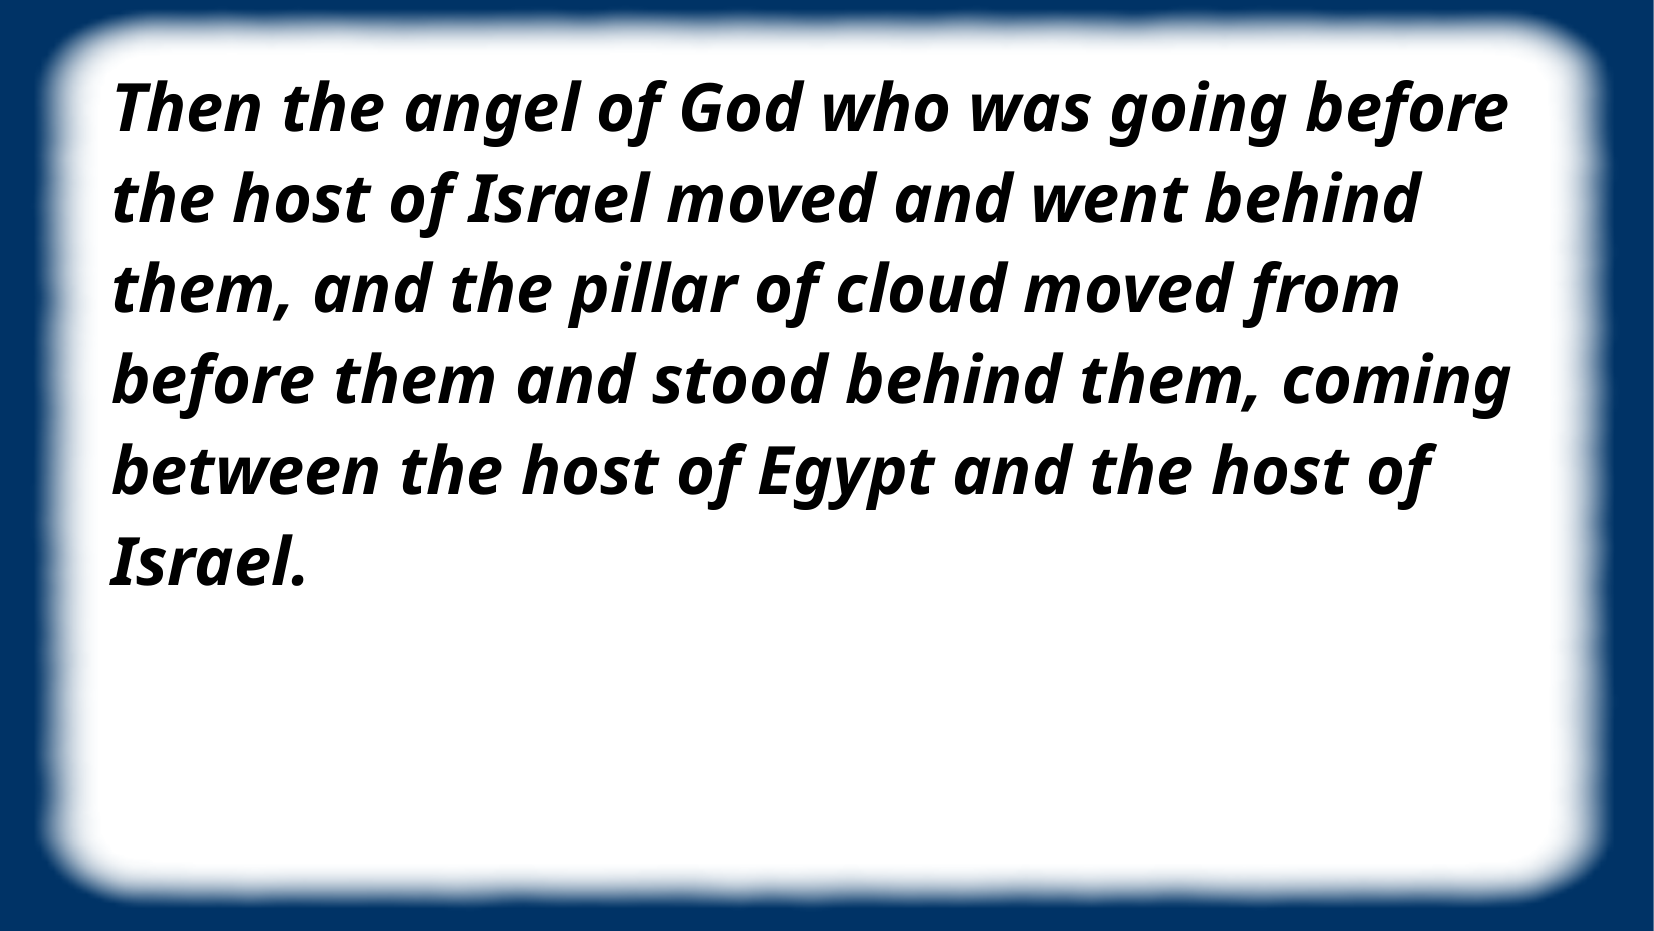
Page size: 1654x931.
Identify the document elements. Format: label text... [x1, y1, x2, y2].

text_box Then the angel of God who was going before the host of Israel moved and went behind them, and the pillar of cloud moved from before them and stood behind them, coming between the host of Egypt and the host of Israel. [96, 52, 1561, 512]
picture [0, 0, 1654, 931]
